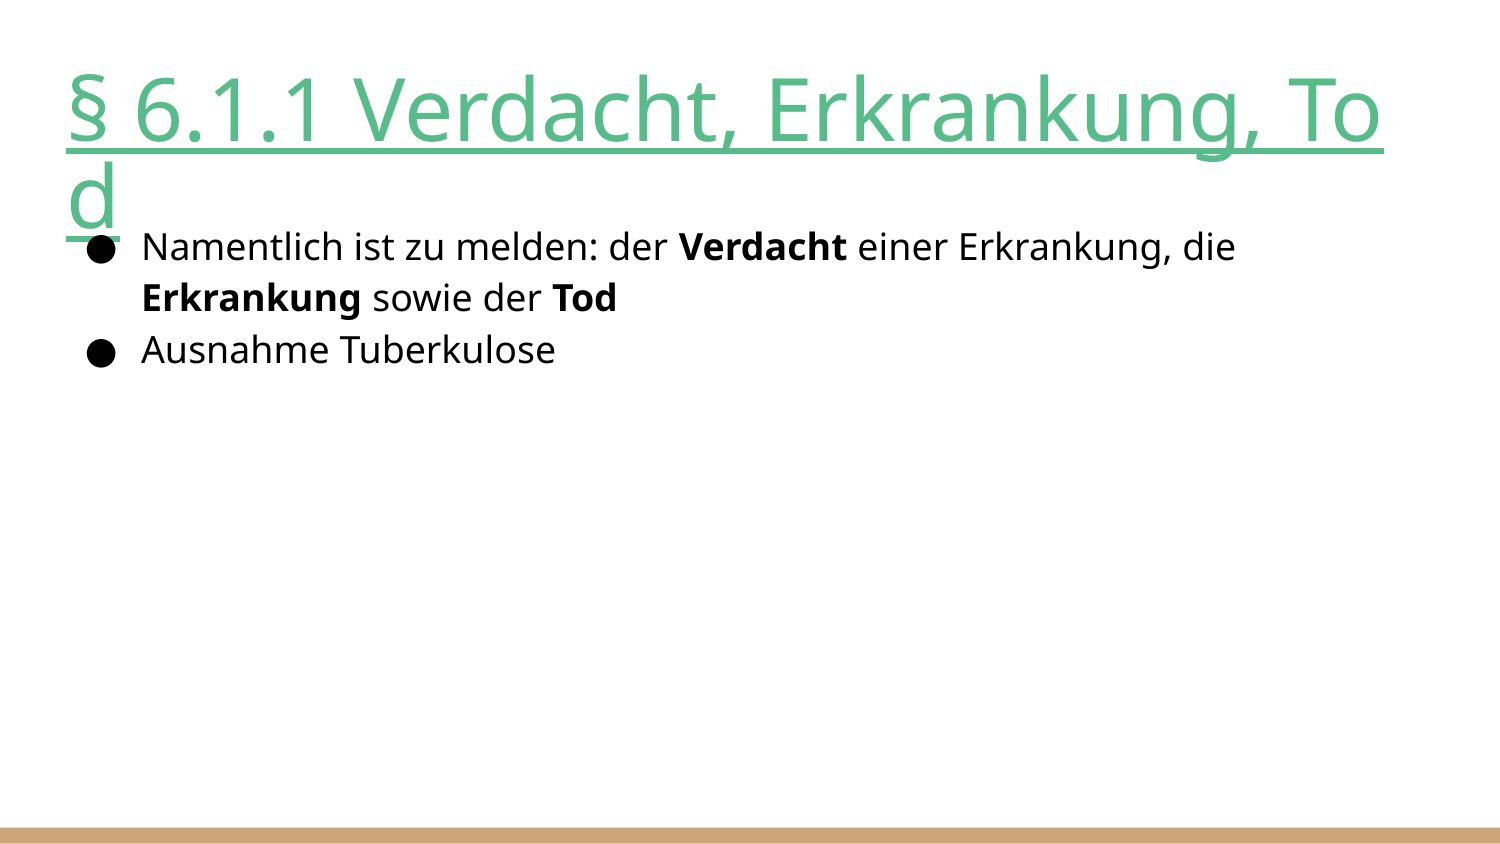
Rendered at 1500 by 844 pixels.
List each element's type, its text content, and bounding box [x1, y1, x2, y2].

title § 6.1.1 Verdacht, Erkrankung, Tod [51, 51, 1449, 189]
list Namentlich ist zu melden: der Verdacht einer Erkrankung, die Erkrankung sowie der Tod Ausnahme Tuberkulose [51, 200, 1449, 752]
